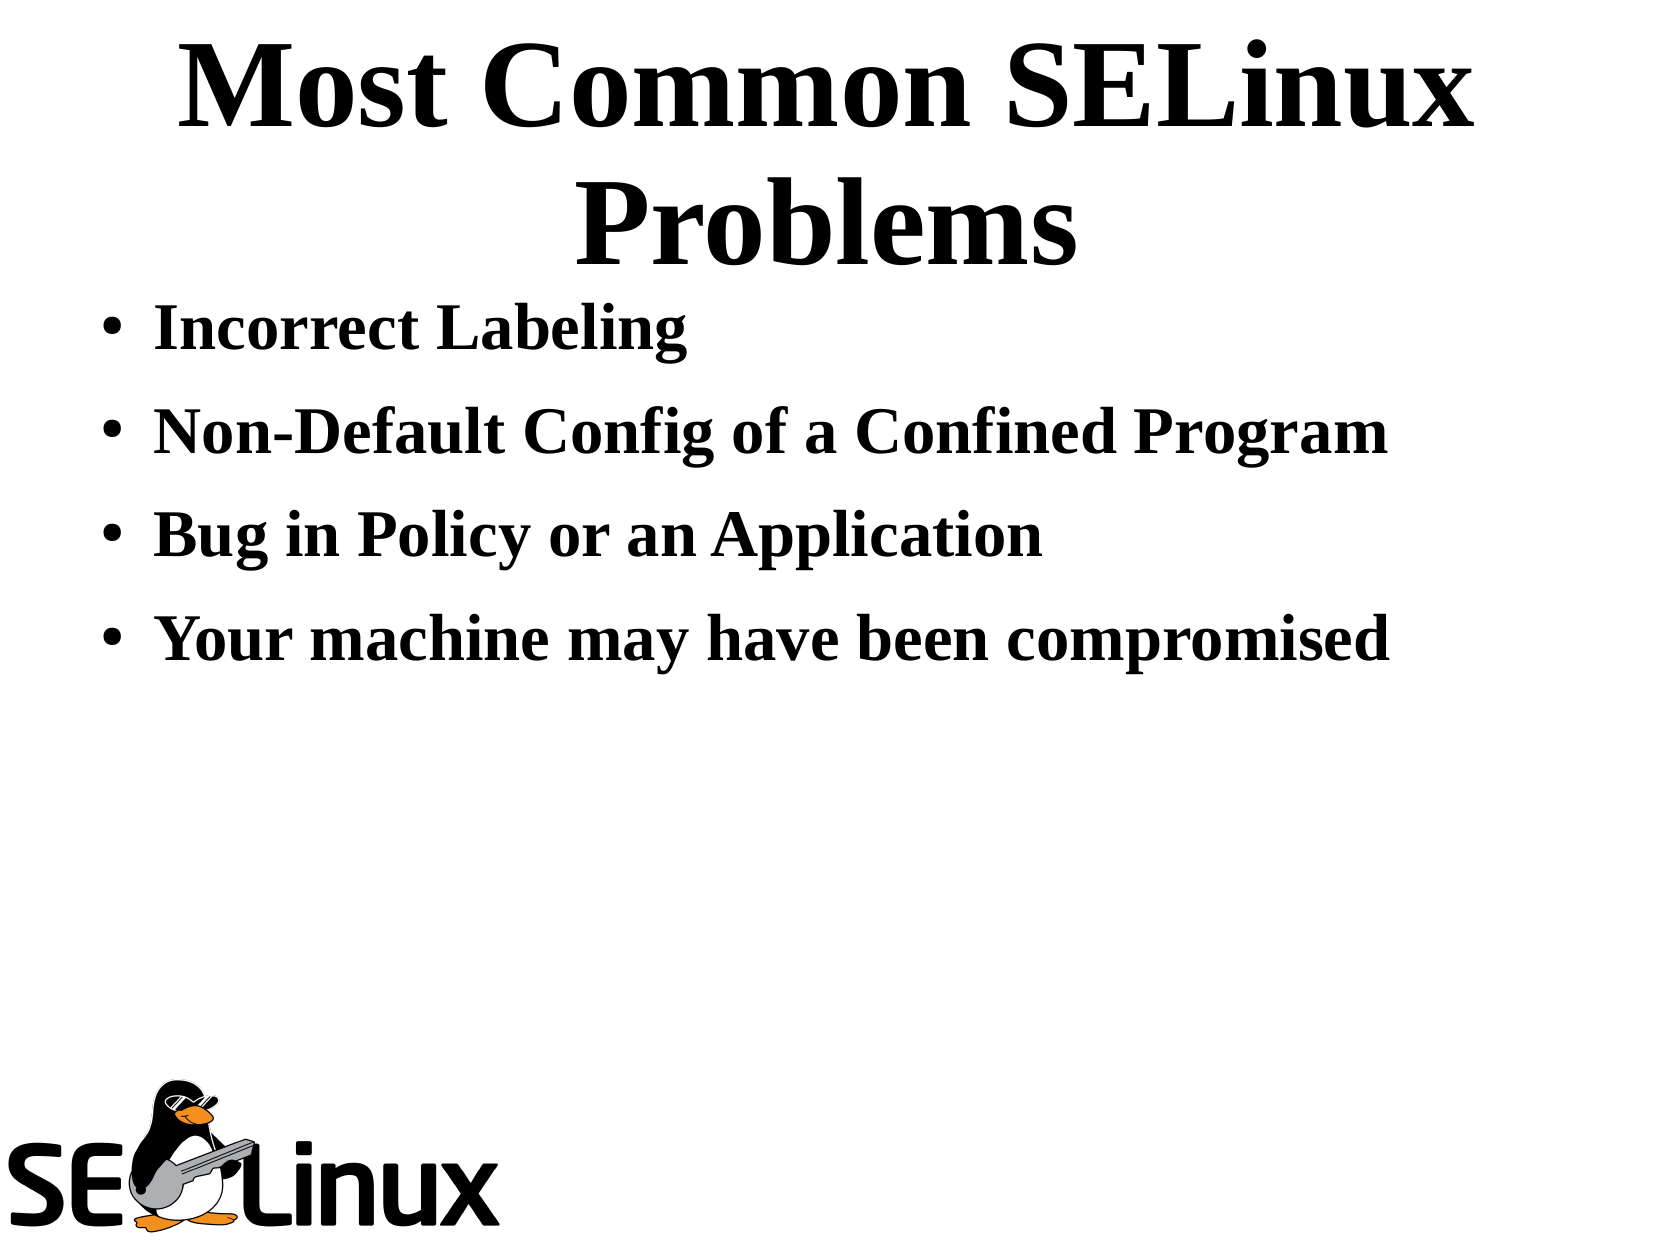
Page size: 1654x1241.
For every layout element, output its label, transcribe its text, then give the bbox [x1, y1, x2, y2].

picture [0, 919, 526, 1241]
title Most Common SELinux Problems [82, 14, 1571, 290]
list Incorrect Labeling Non-Default Config of a Confined Program Bug in Policy or an Application Your machine may have been compromised [82, 290, 1571, 1010]
